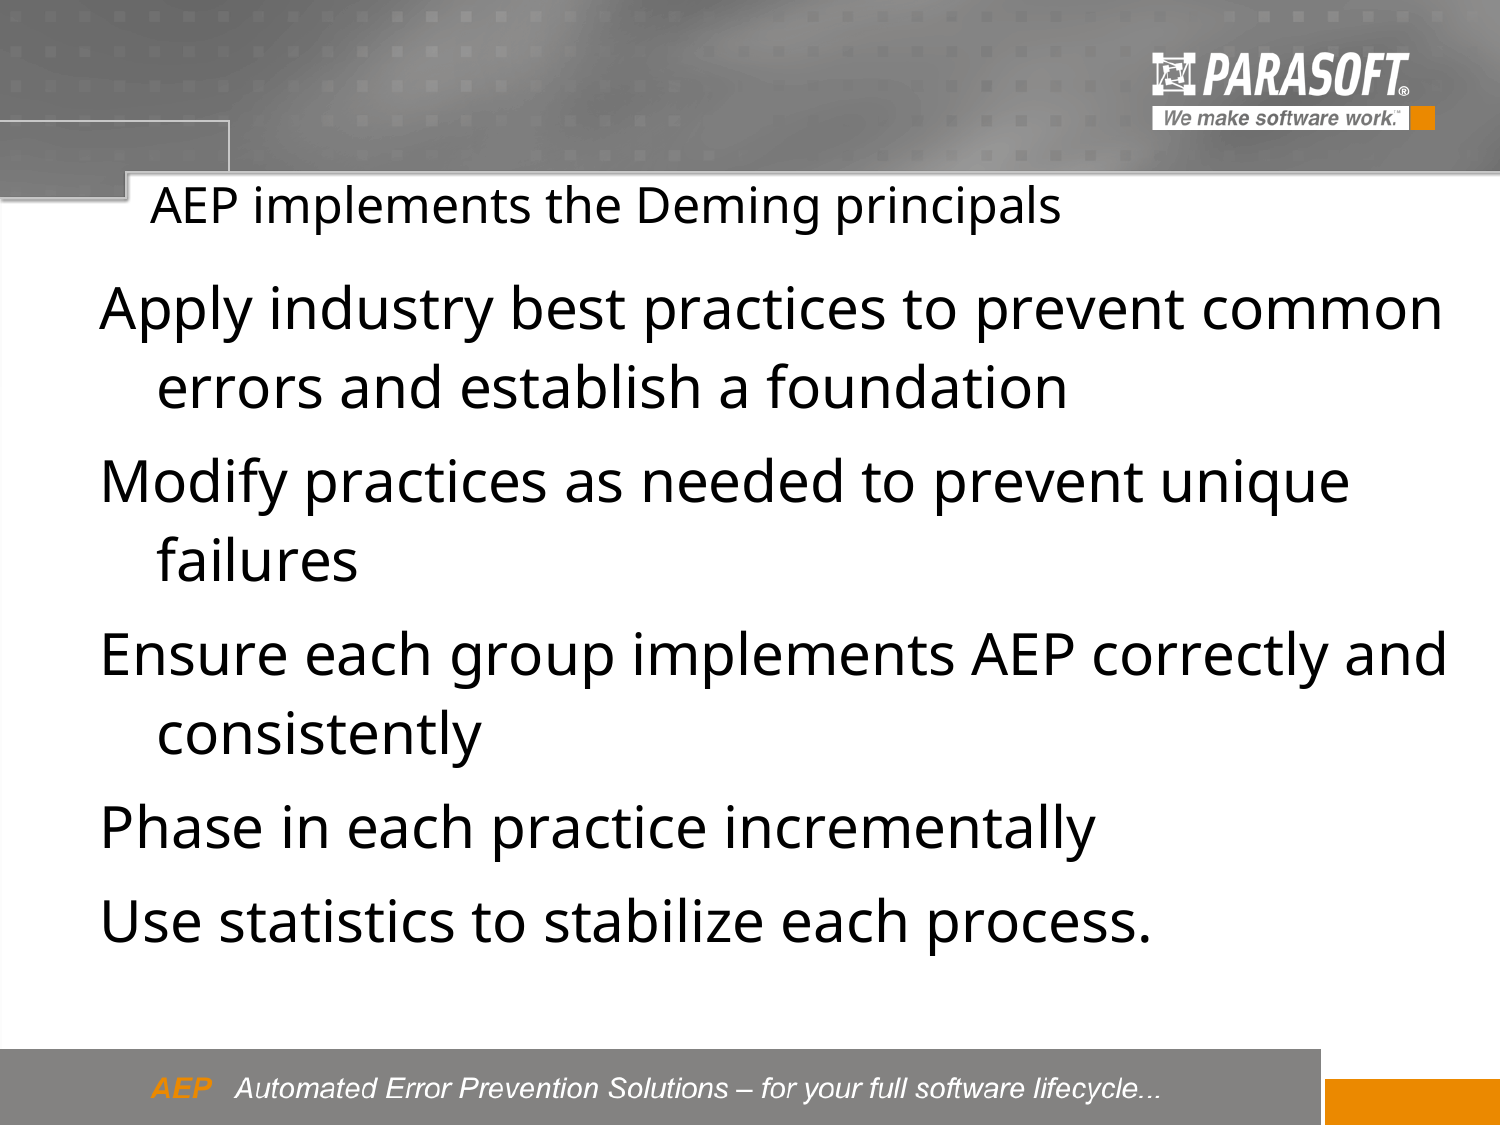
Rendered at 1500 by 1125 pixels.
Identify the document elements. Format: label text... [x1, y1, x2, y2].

title AEP implements the Deming principals [150, 166, 1426, 242]
list Apply industry best practices to prevent common errors and establish a foundation Modify practices as needed to prevent unique failures Ensure each group implements AEP correctly and consistently Phase in each practice incrementally Use statistics to stabilize each process. [99, 267, 1450, 995]
picture [0, 0, 1500, 1125]
